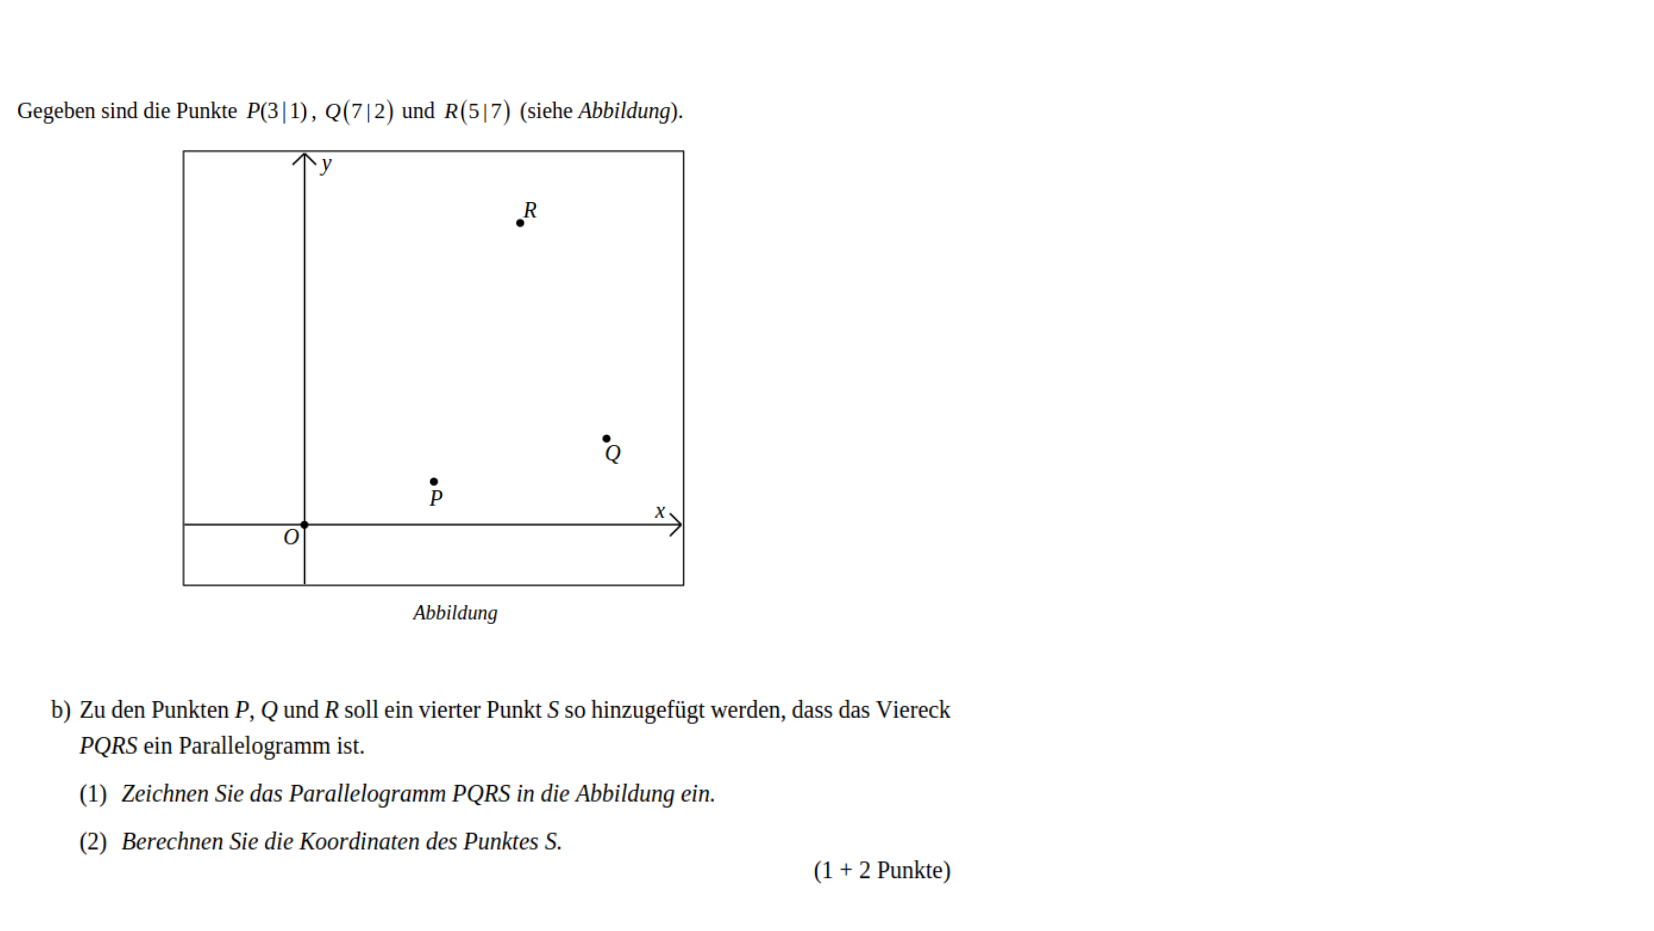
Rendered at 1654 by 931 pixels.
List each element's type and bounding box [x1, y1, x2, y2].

picture [26, 688, 971, 913]
picture [7, 95, 705, 646]
